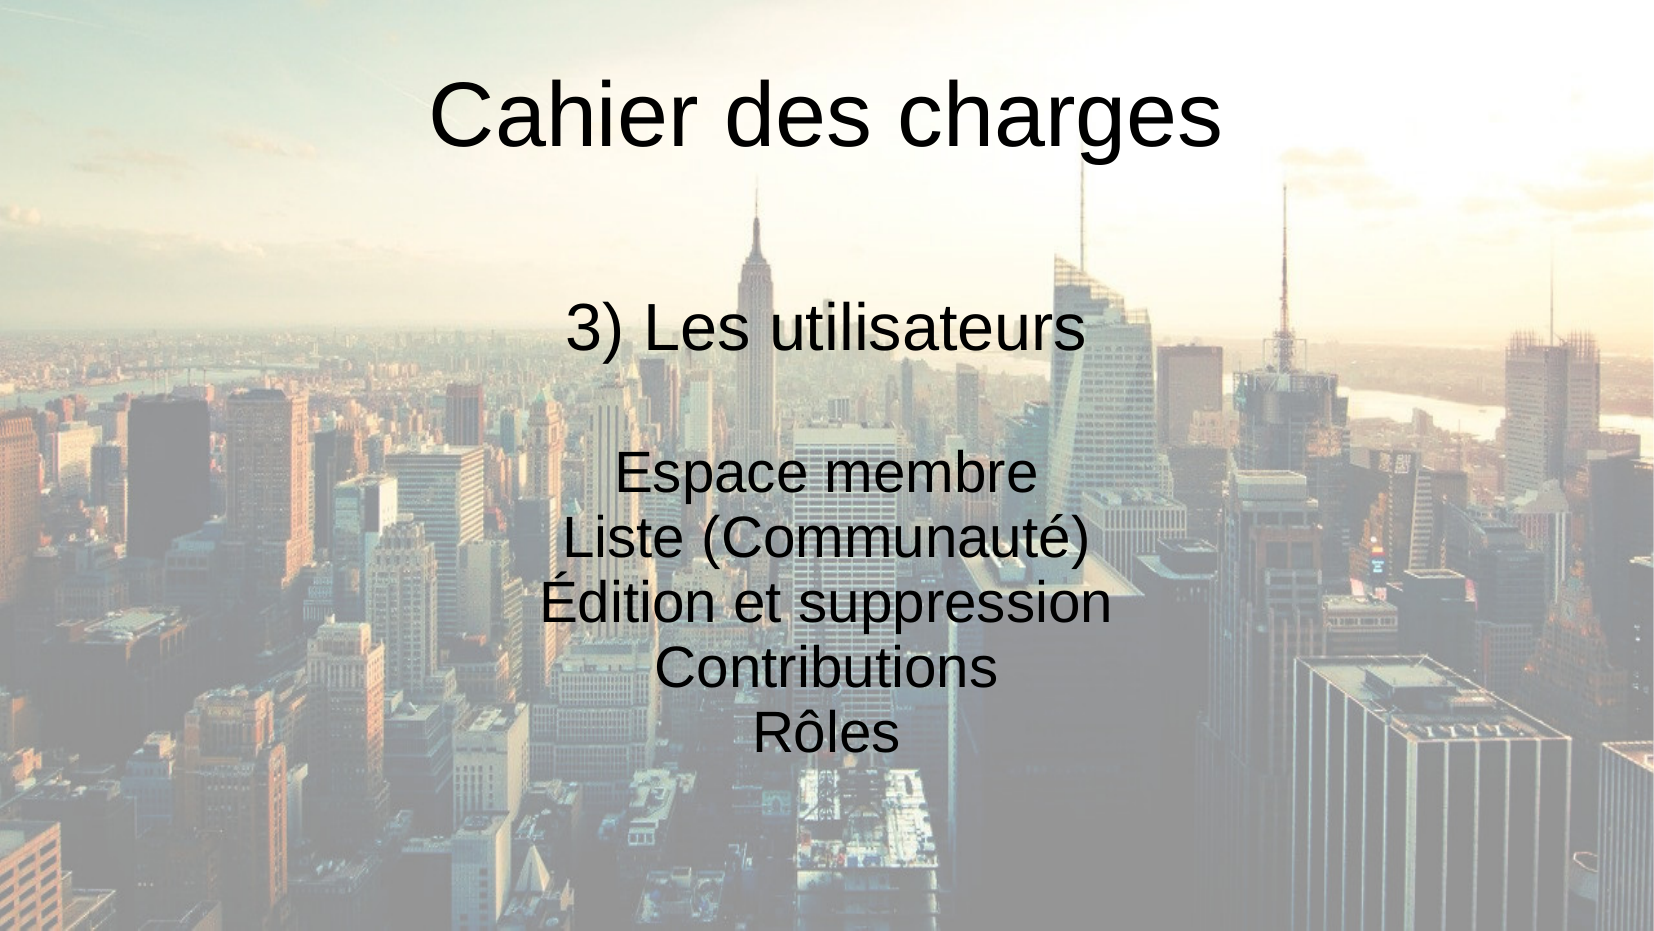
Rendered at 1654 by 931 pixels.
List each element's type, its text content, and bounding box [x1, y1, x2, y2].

subtitle 3) Les utilisateurs Espace membre Liste (Communauté) Édition et suppression Contributions Rôles [82, 228, 1571, 827]
title Cahier des charges [82, 37, 1571, 193]
picture [0, 0, 1654, 931]
